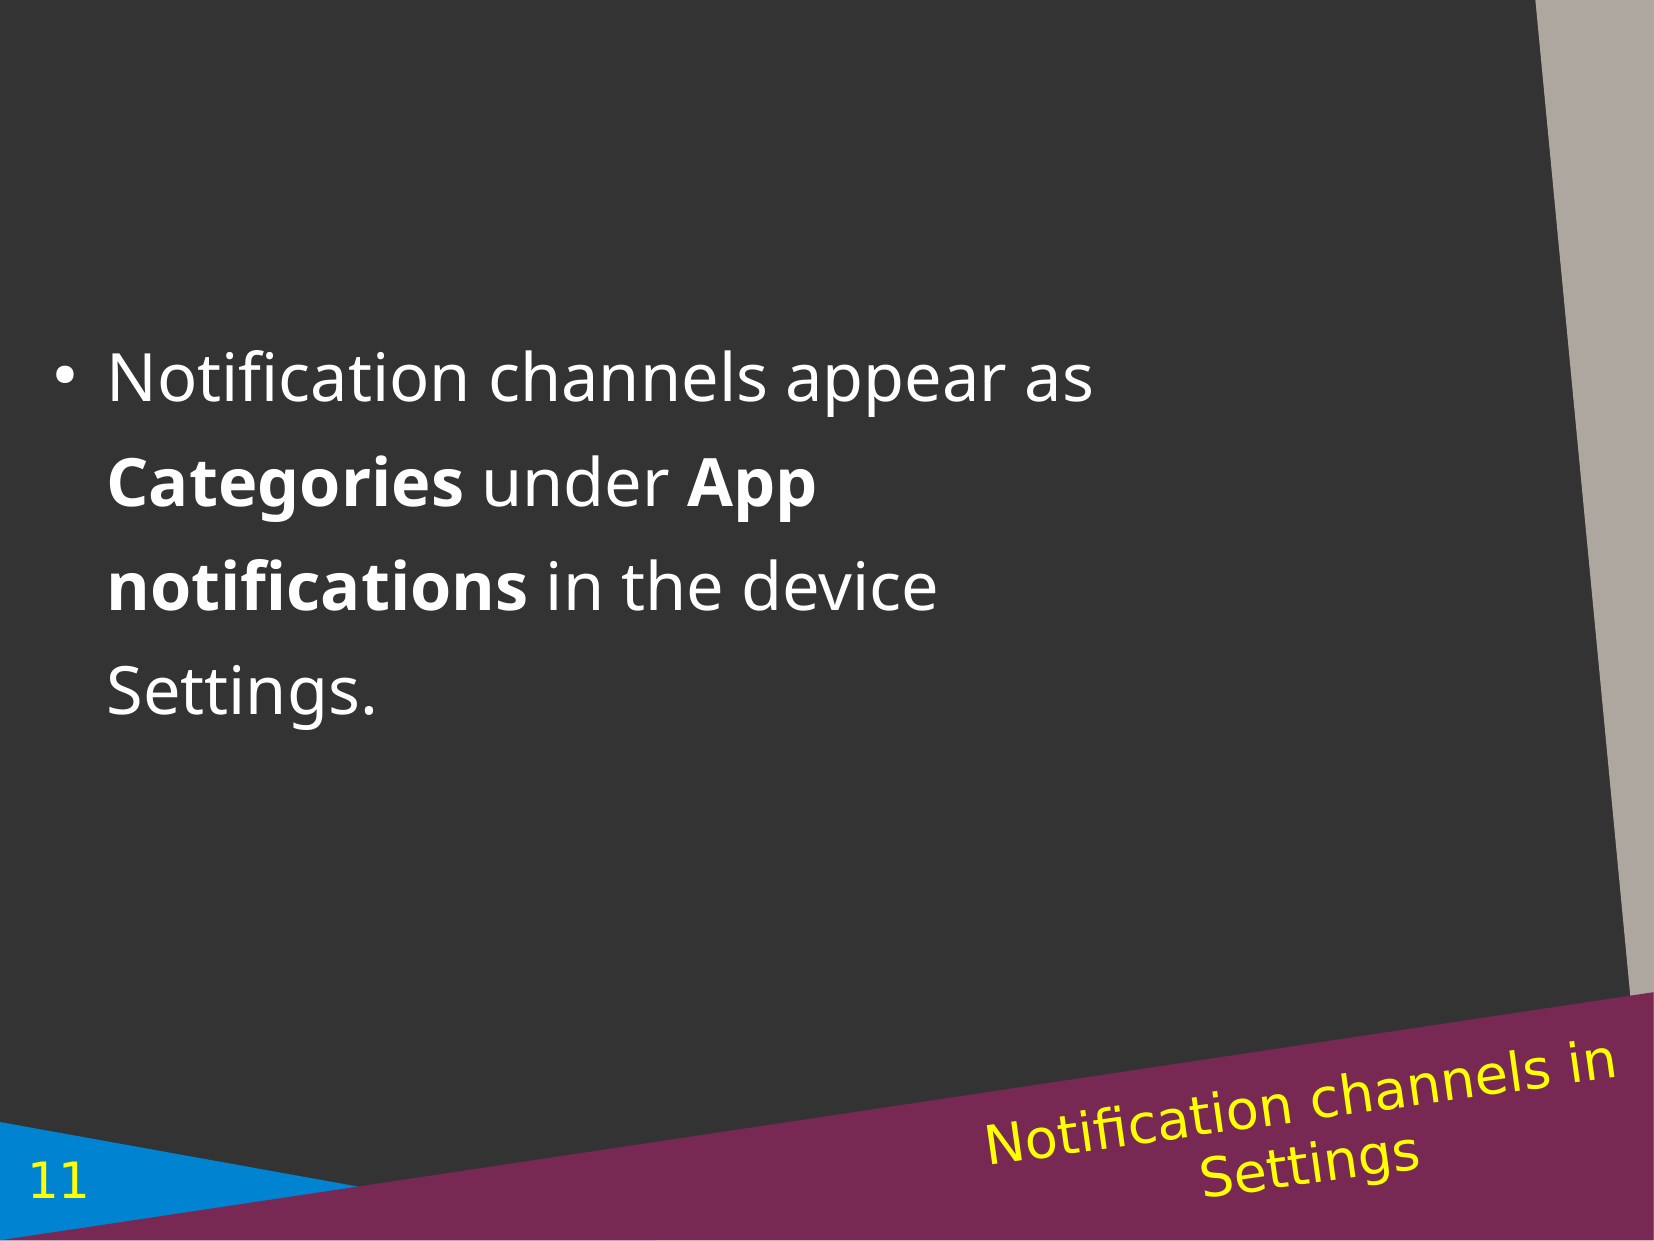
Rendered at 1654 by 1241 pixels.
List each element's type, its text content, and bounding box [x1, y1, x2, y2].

title Notification channels in Settings [956, 995, 1654, 1241]
list Notification channels appear as Categories under App notifications in the device Settings. [35, 59, 1099, 993]
